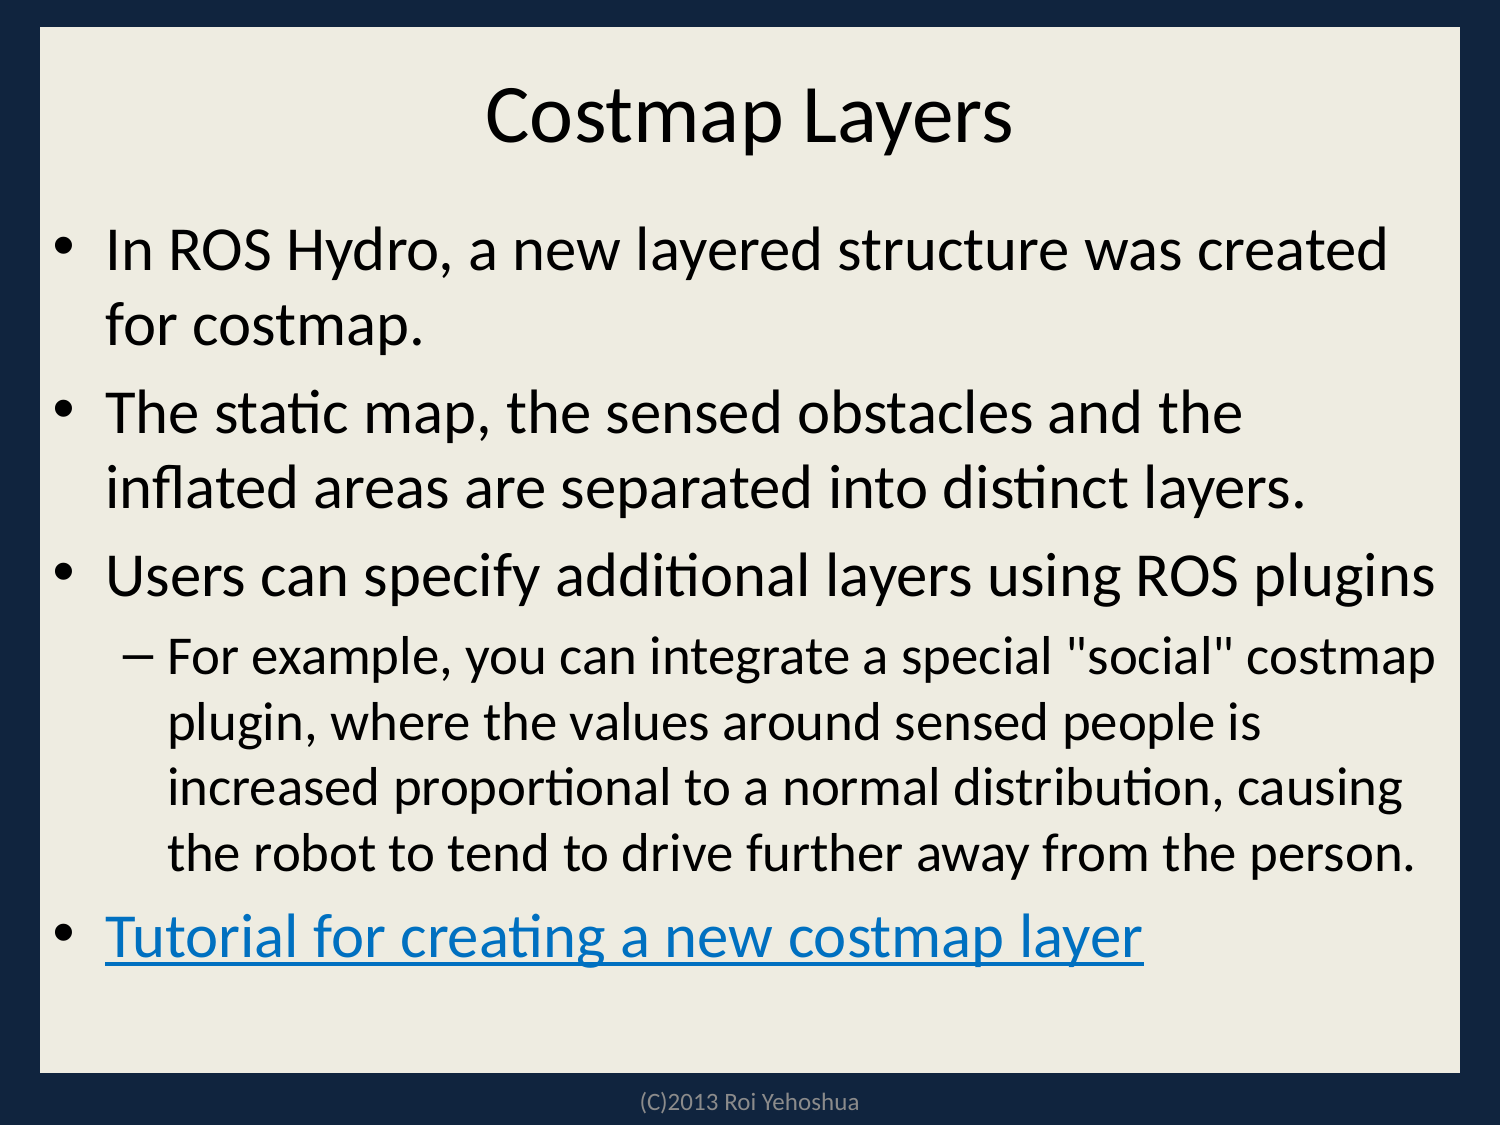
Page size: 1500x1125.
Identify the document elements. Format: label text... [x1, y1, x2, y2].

title Costmap Layers [37, 31, 1463, 188]
footer (C)2013 Roi Yehoshua [512, 1074, 988, 1125]
list In ROS Hydro, a new layered structure was created for costmap. The static map, the sensed obstacles and the inflated areas are separated into distinct layers. Users can specify additional layers using ROS plugins For example, you can integrate a special "social" costmap plugin, where the values around sensed people is increased proportional to a normal distribution, causing the robot to tend to drive further away from the person. Tutorial for creating a new costmap layer [37, 200, 1463, 1080]
